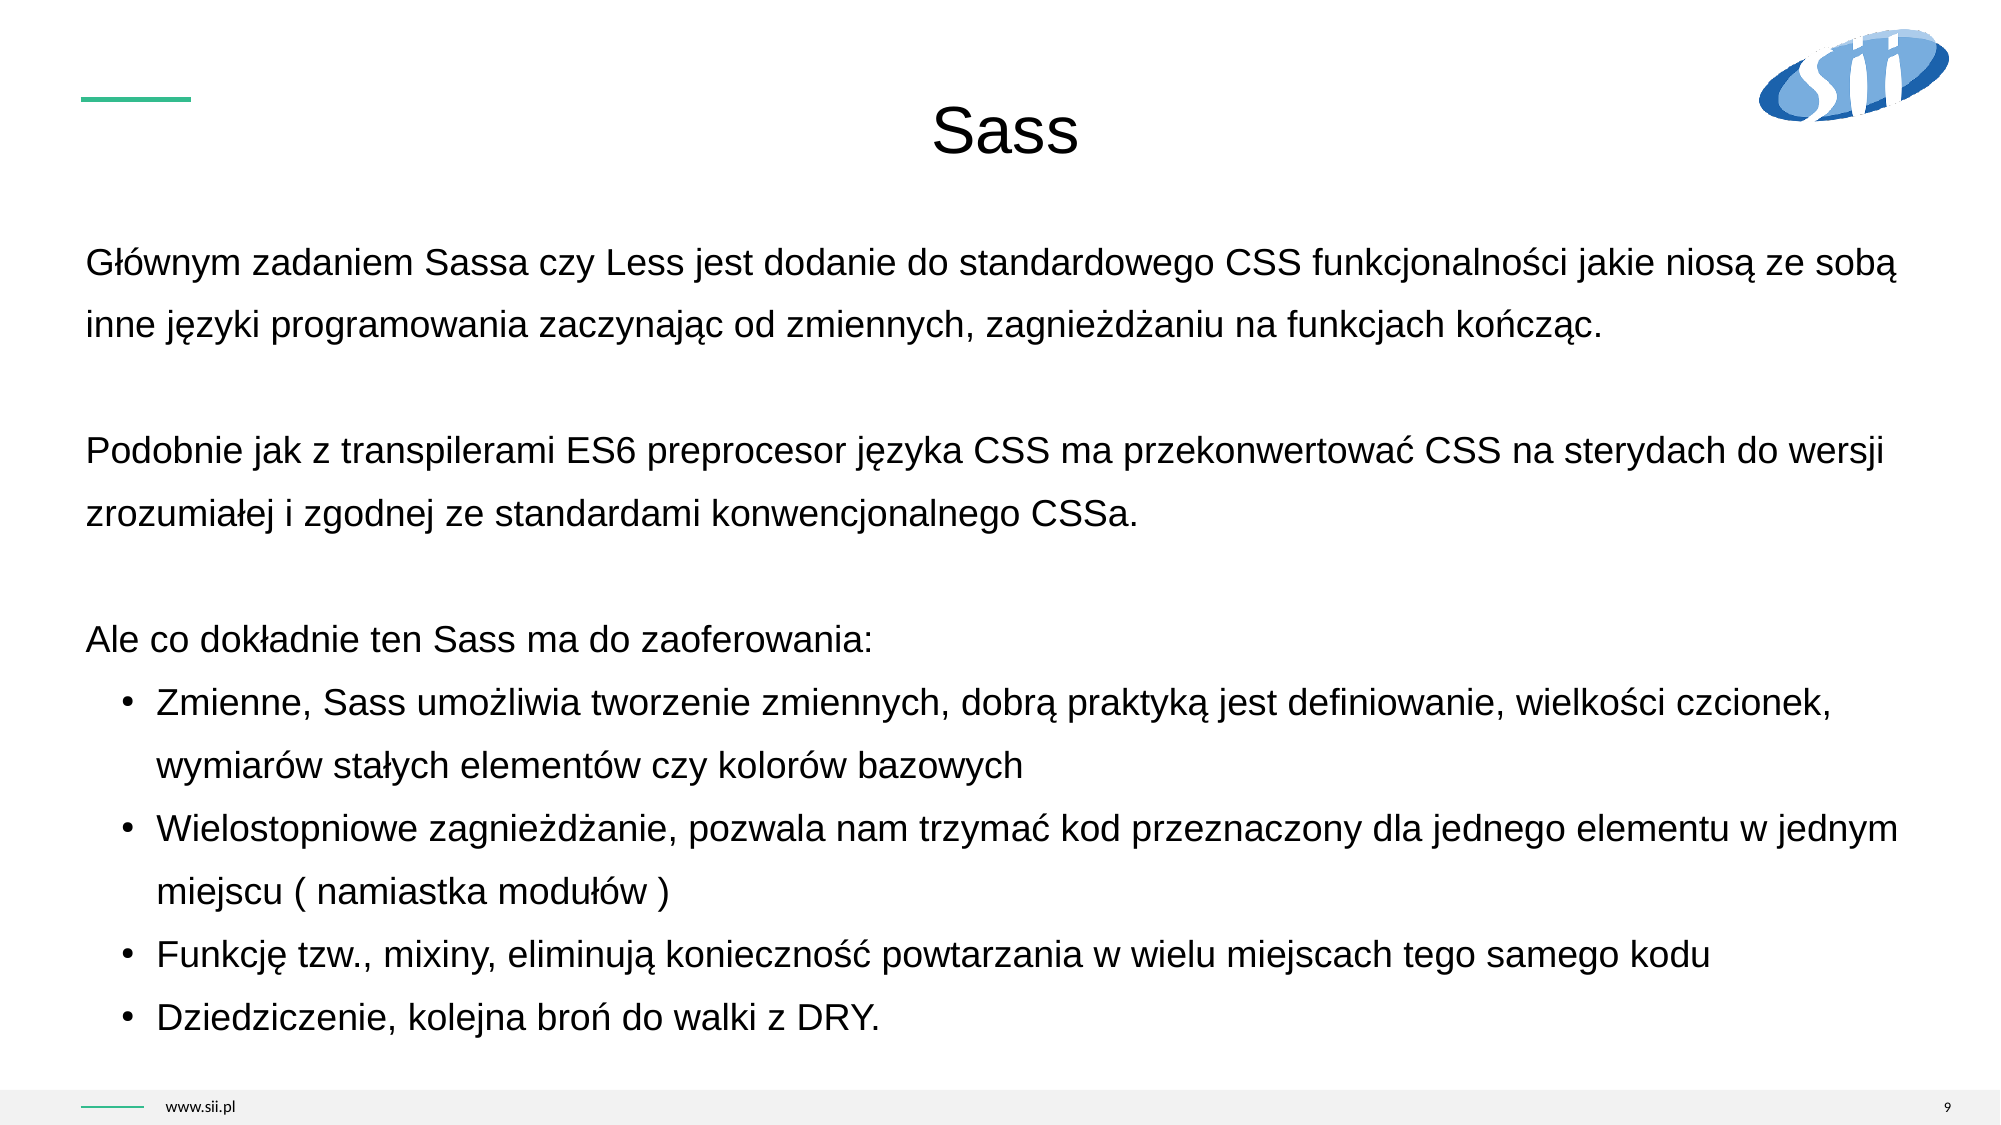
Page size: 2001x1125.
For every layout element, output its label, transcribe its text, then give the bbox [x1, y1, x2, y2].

text_box Głównym zadaniem Sassa czy Less jest dodanie do standardowego CSS funkcjonalności jakie niosą ze sobą inne języki programowania zaczynając od zmiennych, zagnieżdżaniu na funkcjach kończąc. Podobnie jak z transpilerami ES6 preprocesor języka CSS ma przekonwertować CSS na sterydach do wersji zrozumiałej i zgodnej ze standardami konwencjonalnego CSSa. Ale co dokładnie ten Sass ma do zaoferowania: Zmienne, Sass umożliwia tworzenie zmiennych, dobrą praktyką jest definiowanie, wielkości czcionek, wymiarów stałych elementów czy kolorów bazowych Wielostopniowe zagnieżdżanie, pozwala nam trzymać kod przeznaczony dla jednego elementu w jednym miejscu ( namiastka modułów ) Funkcję tzw., mixiny, eliminują konieczność powtarzania w wielu miejscach tego samego kodu Dziedziczenie, kolejna broń do walki z DRY. [70, 212, 1949, 1027]
picture [1759, 28, 1950, 123]
title [128, 21, 1759, 125]
subtitle Sass [221, 82, 1790, 178]
